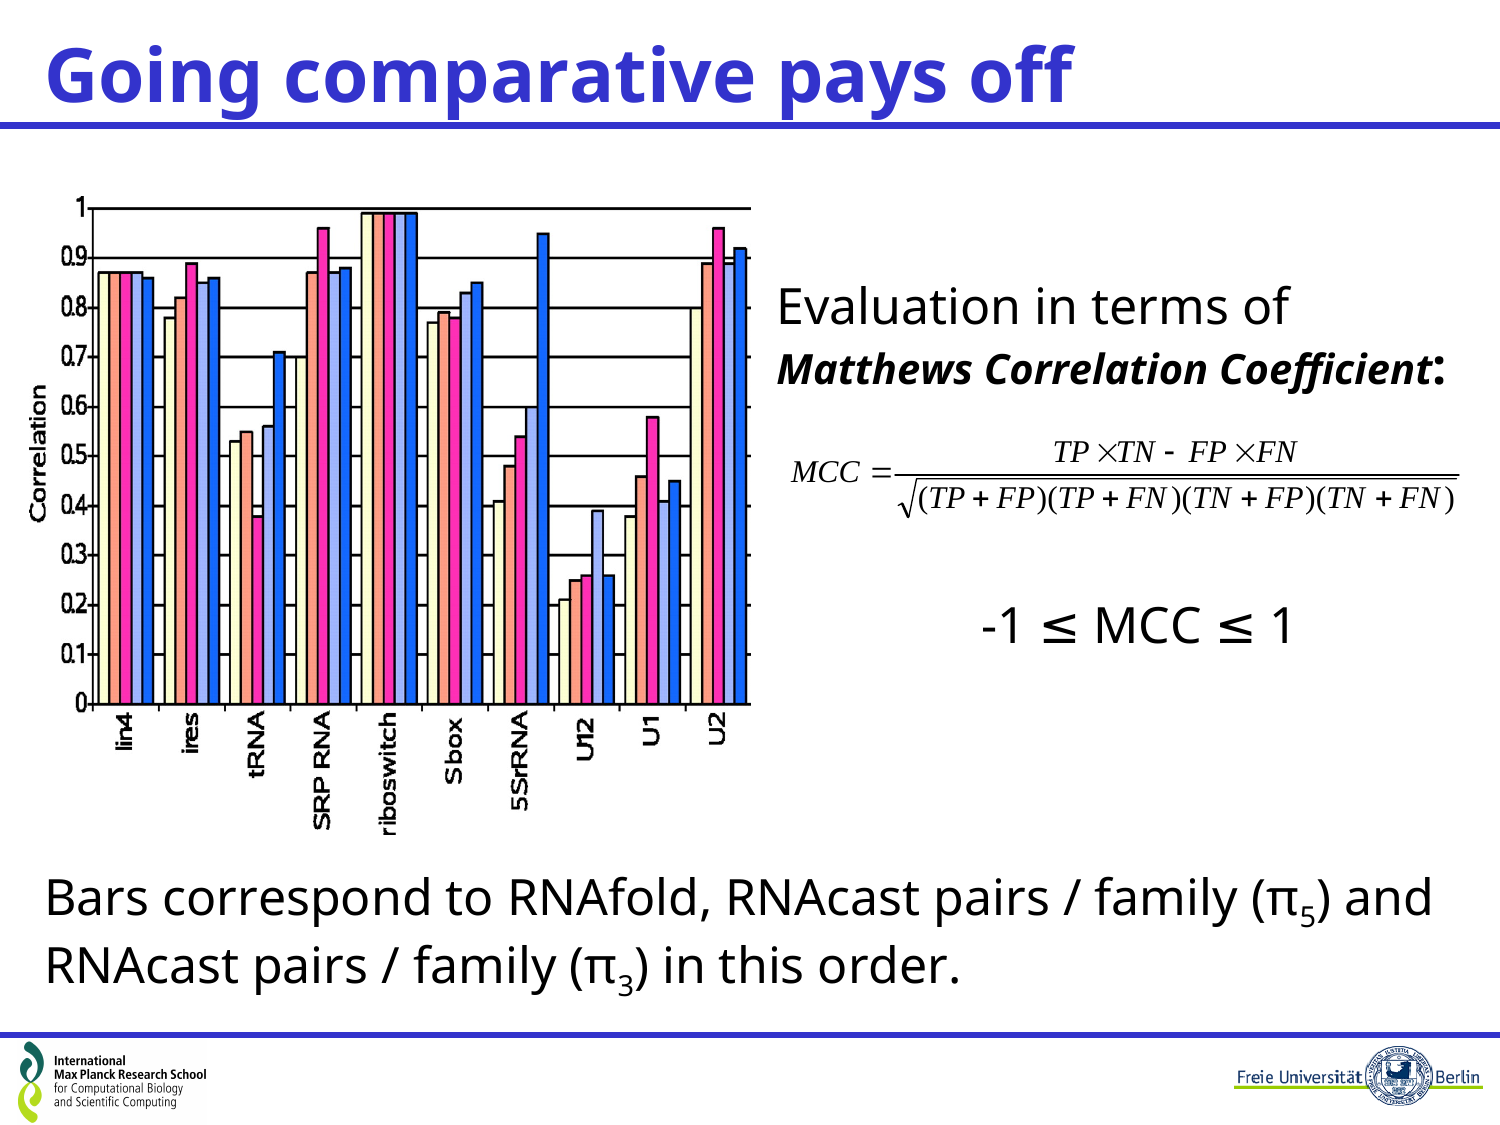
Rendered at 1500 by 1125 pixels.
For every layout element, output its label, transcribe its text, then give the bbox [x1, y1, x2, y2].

picture [1234, 1046, 1483, 1106]
title Going comparative pays off [29, 3, 1164, 142]
picture [17, 1039, 207, 1125]
text_box -1 ≤ MCC ≤ 1 [797, 586, 1483, 662]
text_box Bars correspond to RNAfold, RNAcast pairs / family (π5) and RNAcast pairs / family (π3) in this order. [29, 857, 1483, 1010]
chart [785, 432, 1465, 526]
text_box Evaluation in terms of Matthews Correlation Coefficient: [761, 267, 1500, 403]
picture [29, 196, 751, 835]
